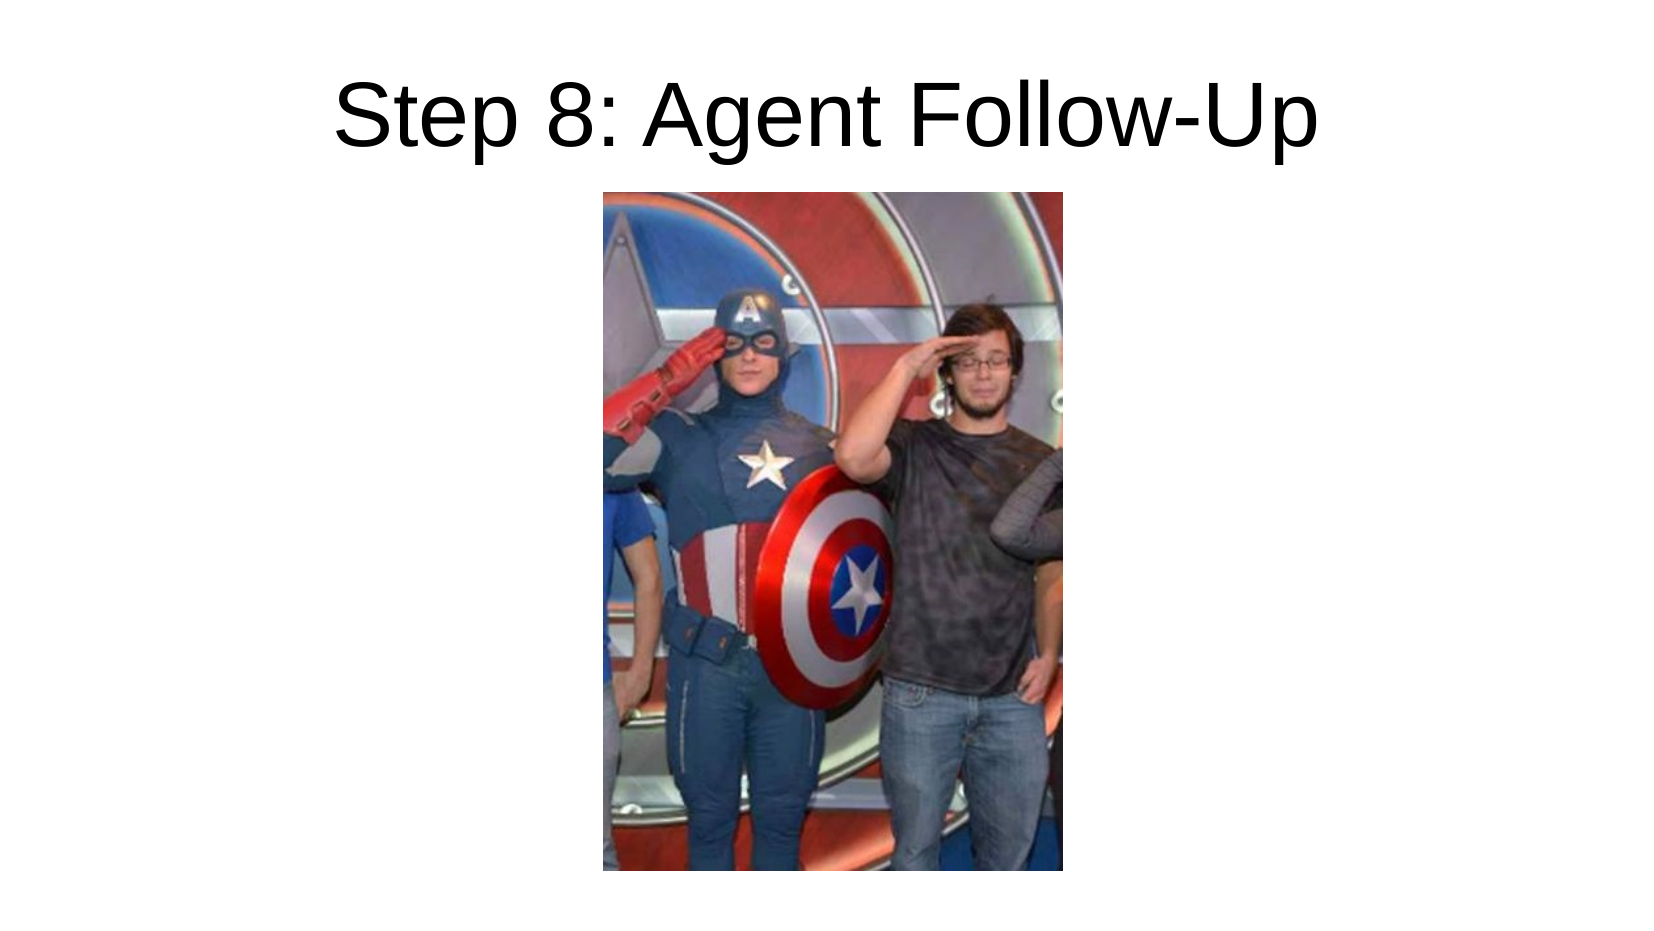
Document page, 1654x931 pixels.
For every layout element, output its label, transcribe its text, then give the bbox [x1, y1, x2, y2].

picture [603, 192, 1063, 871]
title Step 8: Agent Follow-Up [82, 37, 1571, 193]
